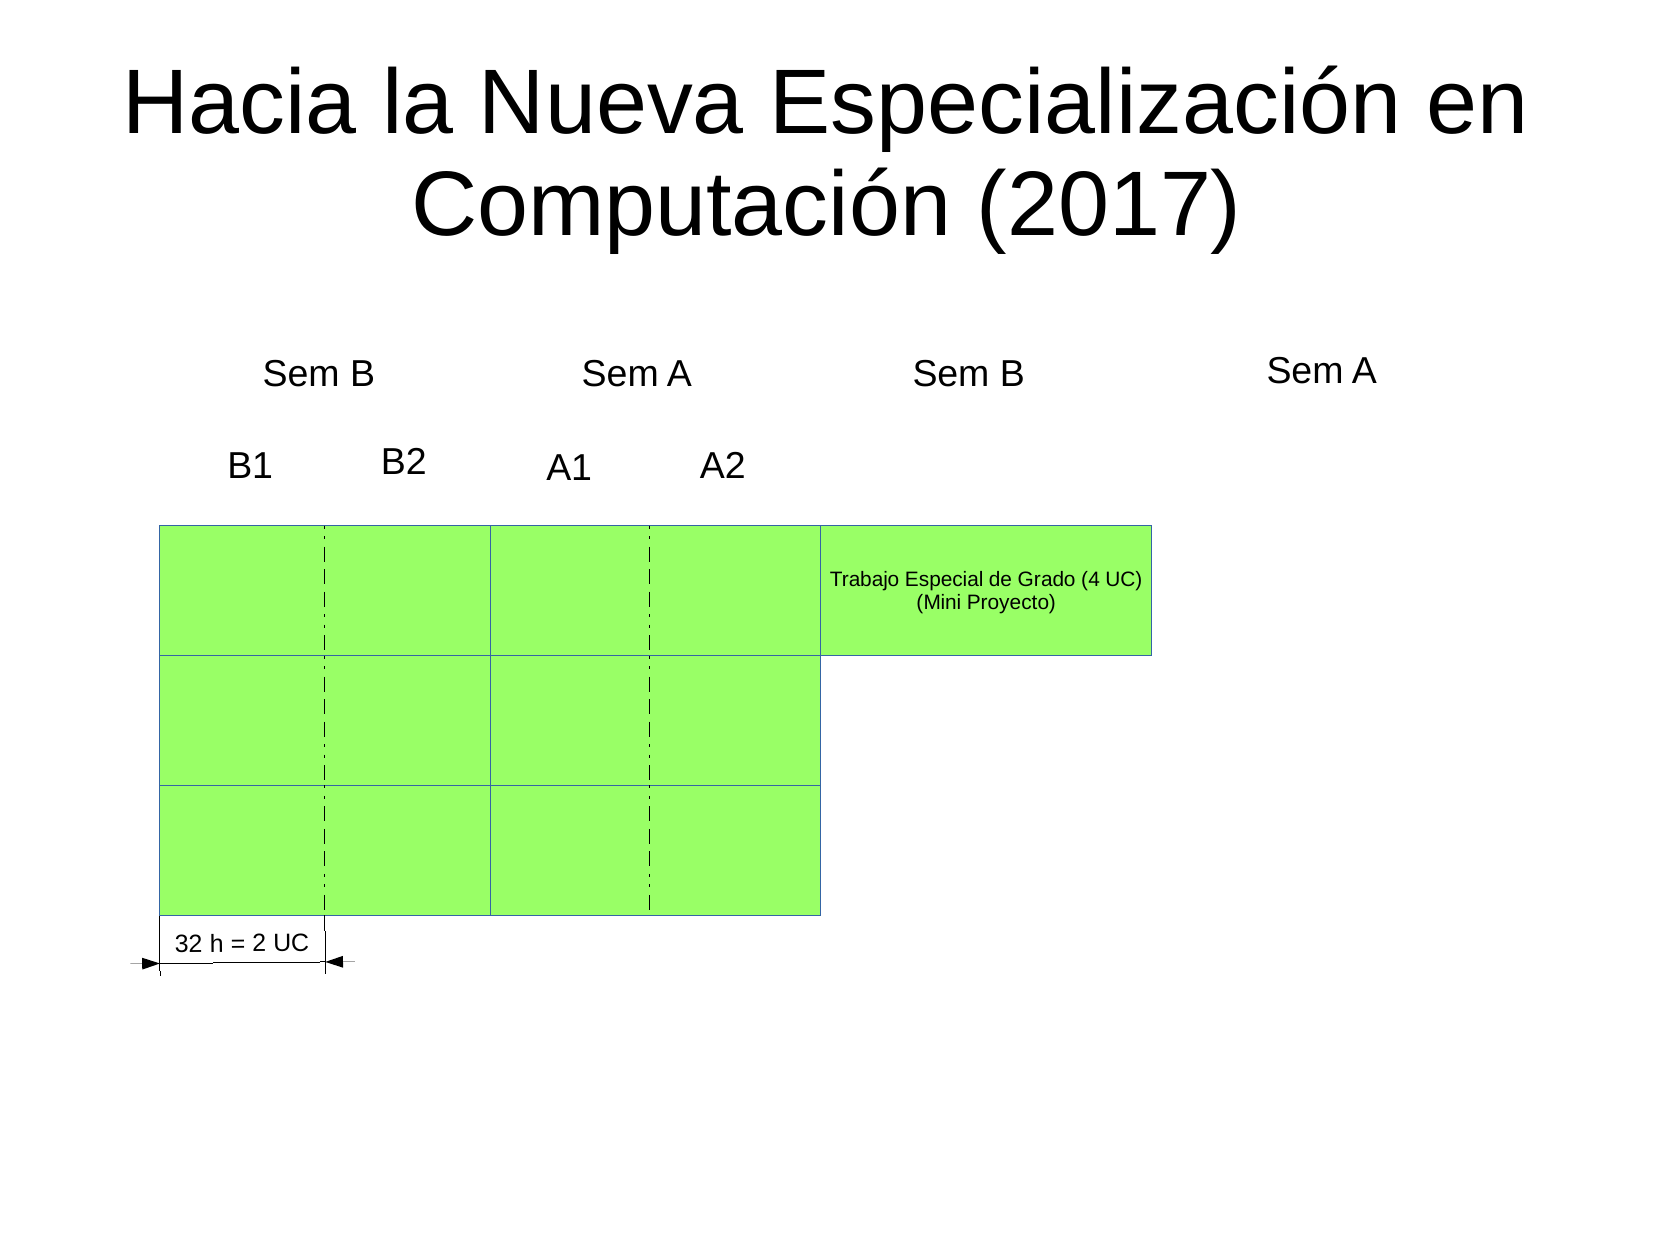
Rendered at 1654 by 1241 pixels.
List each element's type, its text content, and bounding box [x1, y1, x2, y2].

text_box Trabajo Especial de Grado (4 UC) (Mini Proyecto) [821, 525, 1152, 656]
text_box Sem A [566, 344, 721, 402]
text_box B2 [366, 433, 449, 491]
text_box A1 [531, 439, 615, 497]
text_box B1 [212, 437, 296, 494]
text_box A2 [685, 437, 768, 494]
text_box [159, 525, 821, 916]
text_box Sem B [248, 344, 402, 402]
text_box Sem A [1251, 342, 1406, 400]
title Hacia la Nueva Especialización en Computación (2017) [82, 49, 1571, 257]
text_box Sem B [897, 344, 1052, 402]
